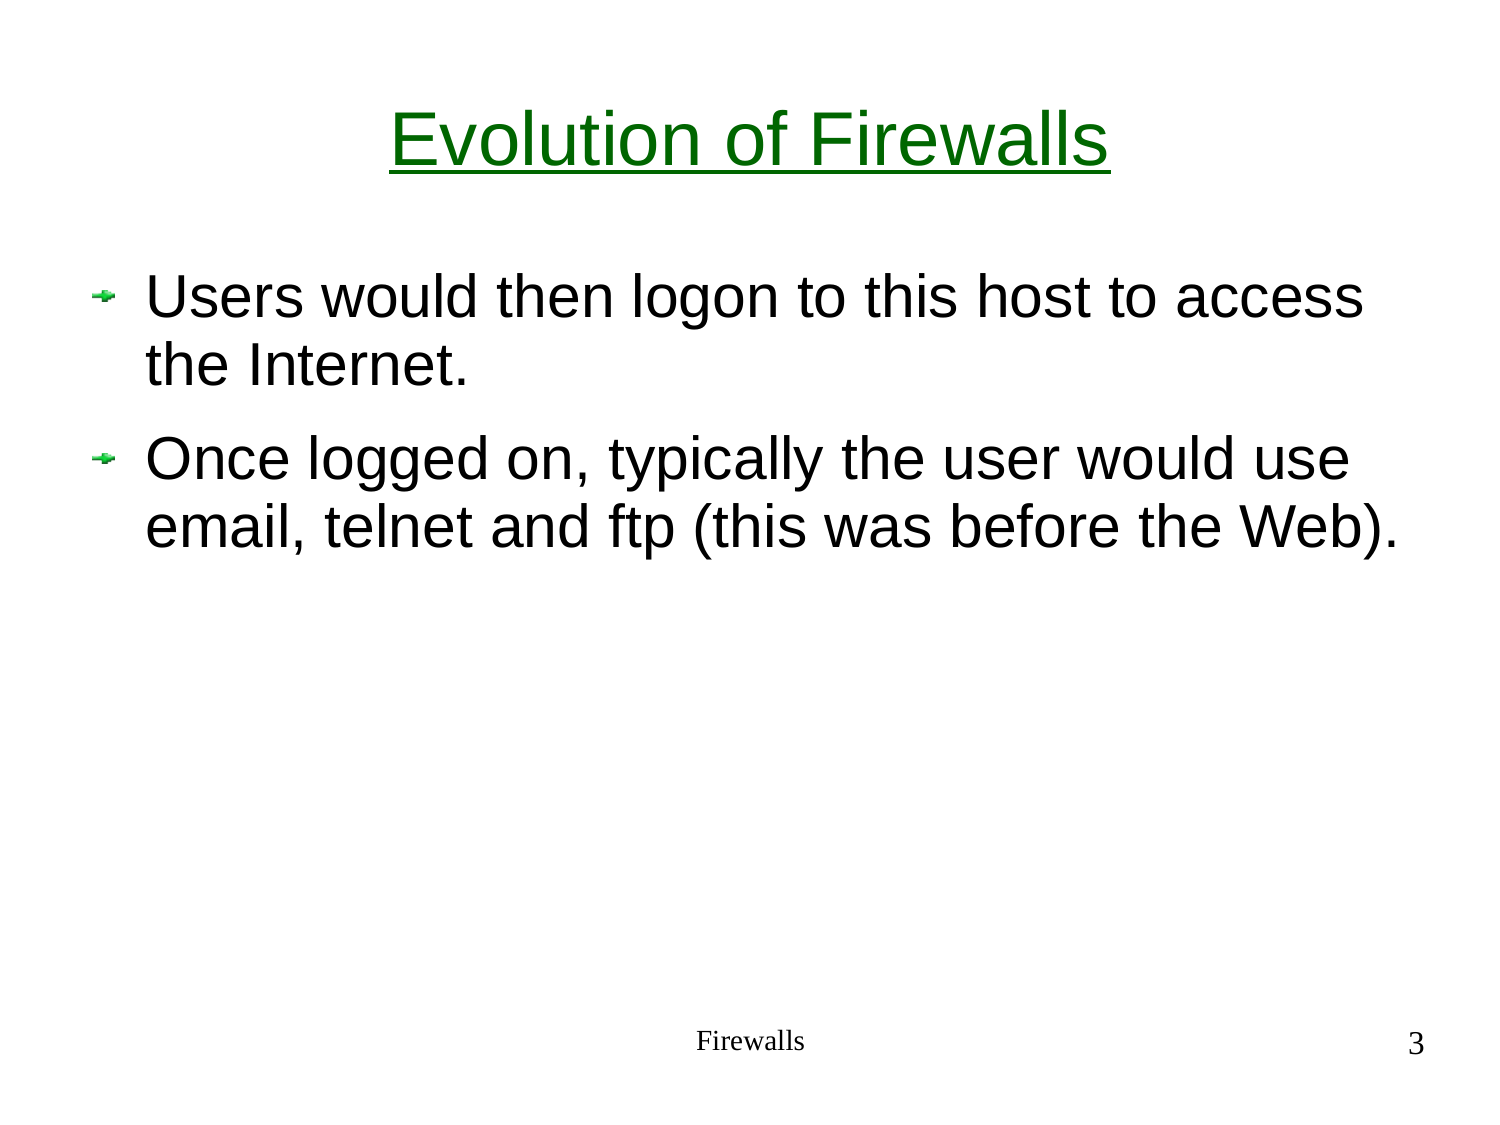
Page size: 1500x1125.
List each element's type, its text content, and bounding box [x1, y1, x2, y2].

title Evolution of Firewalls [75, 45, 1425, 233]
list Users would then logon to this host to access the Internet. Once logged on, typically the user would use email, telnet and ftp (this was before the Web). [75, 262, 1425, 1006]
